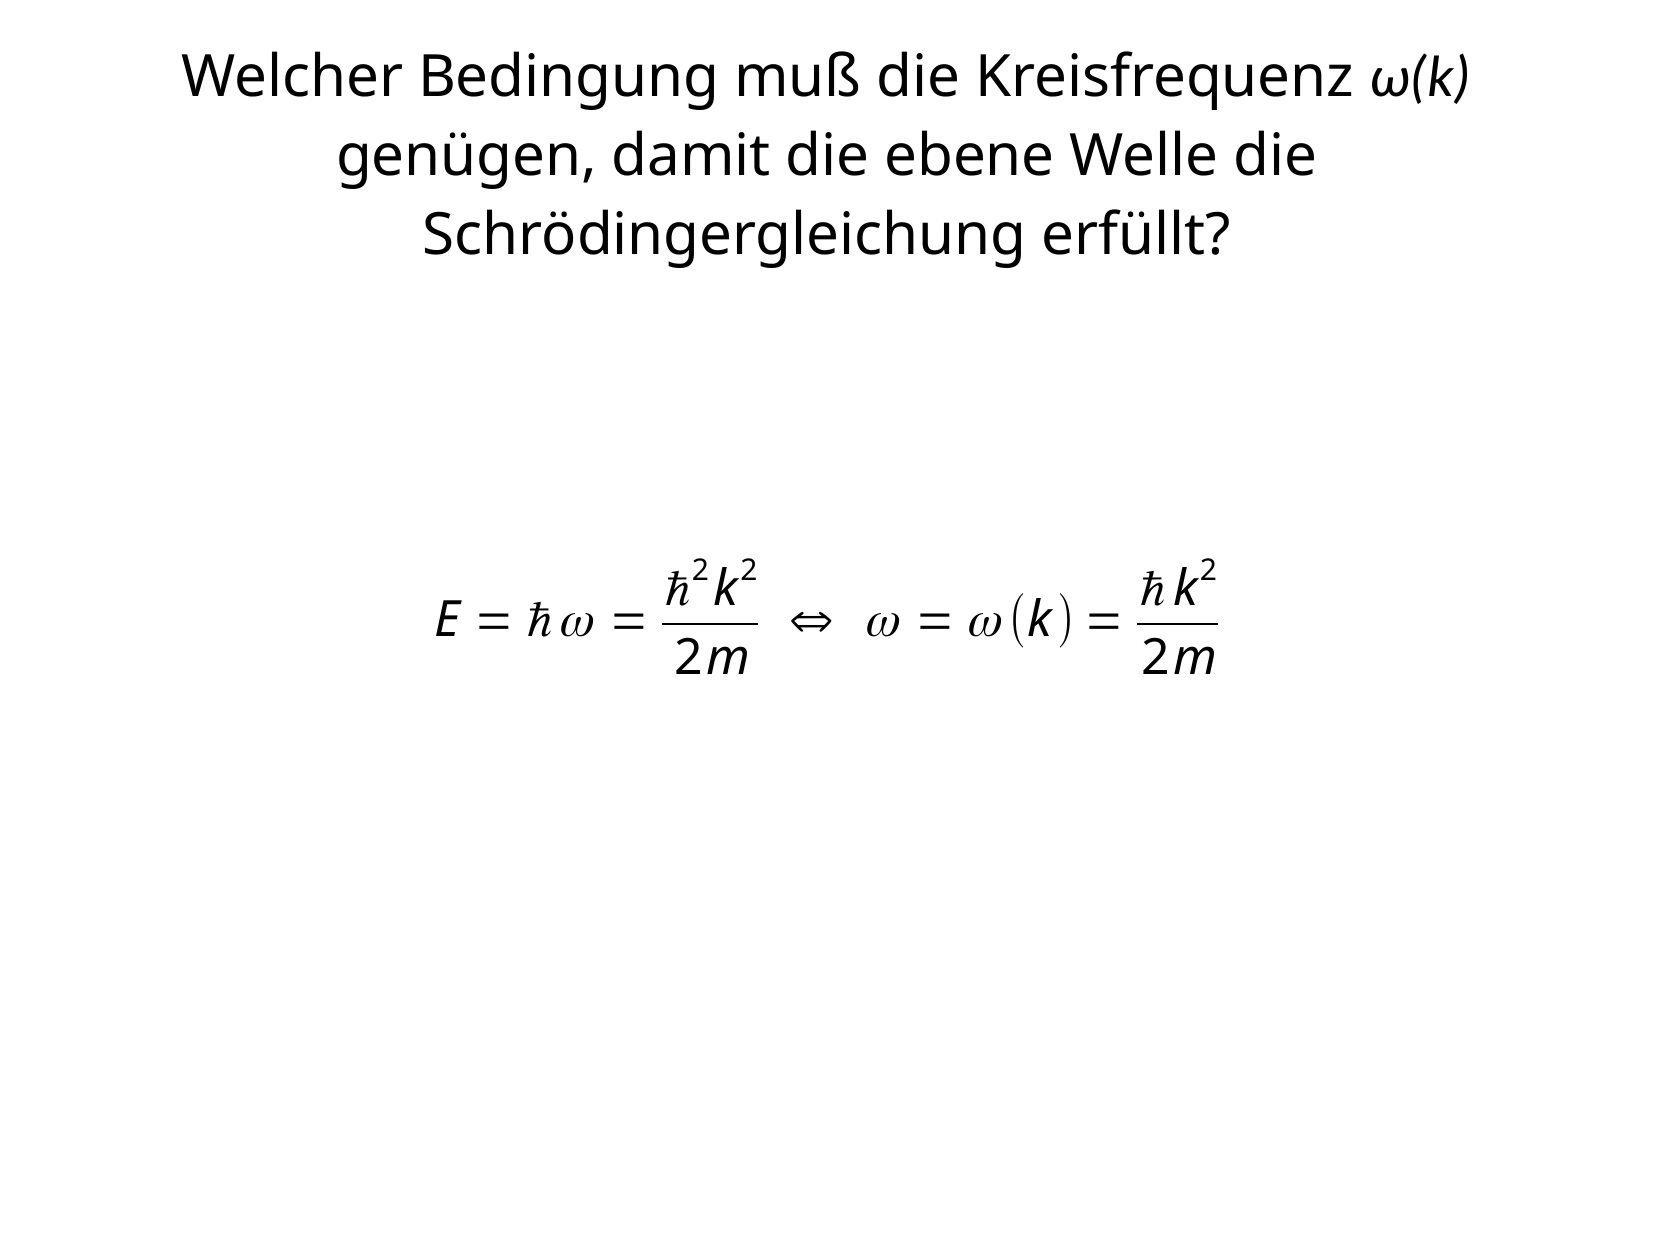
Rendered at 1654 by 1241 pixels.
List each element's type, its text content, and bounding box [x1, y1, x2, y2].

chart [427, 552, 1226, 688]
title Welcher Bedingung muß die Kreisfrequenz ω(k) genügen, damit die ebene Welle die Schrödingergleichung erfüllt? [82, 49, 1571, 257]
